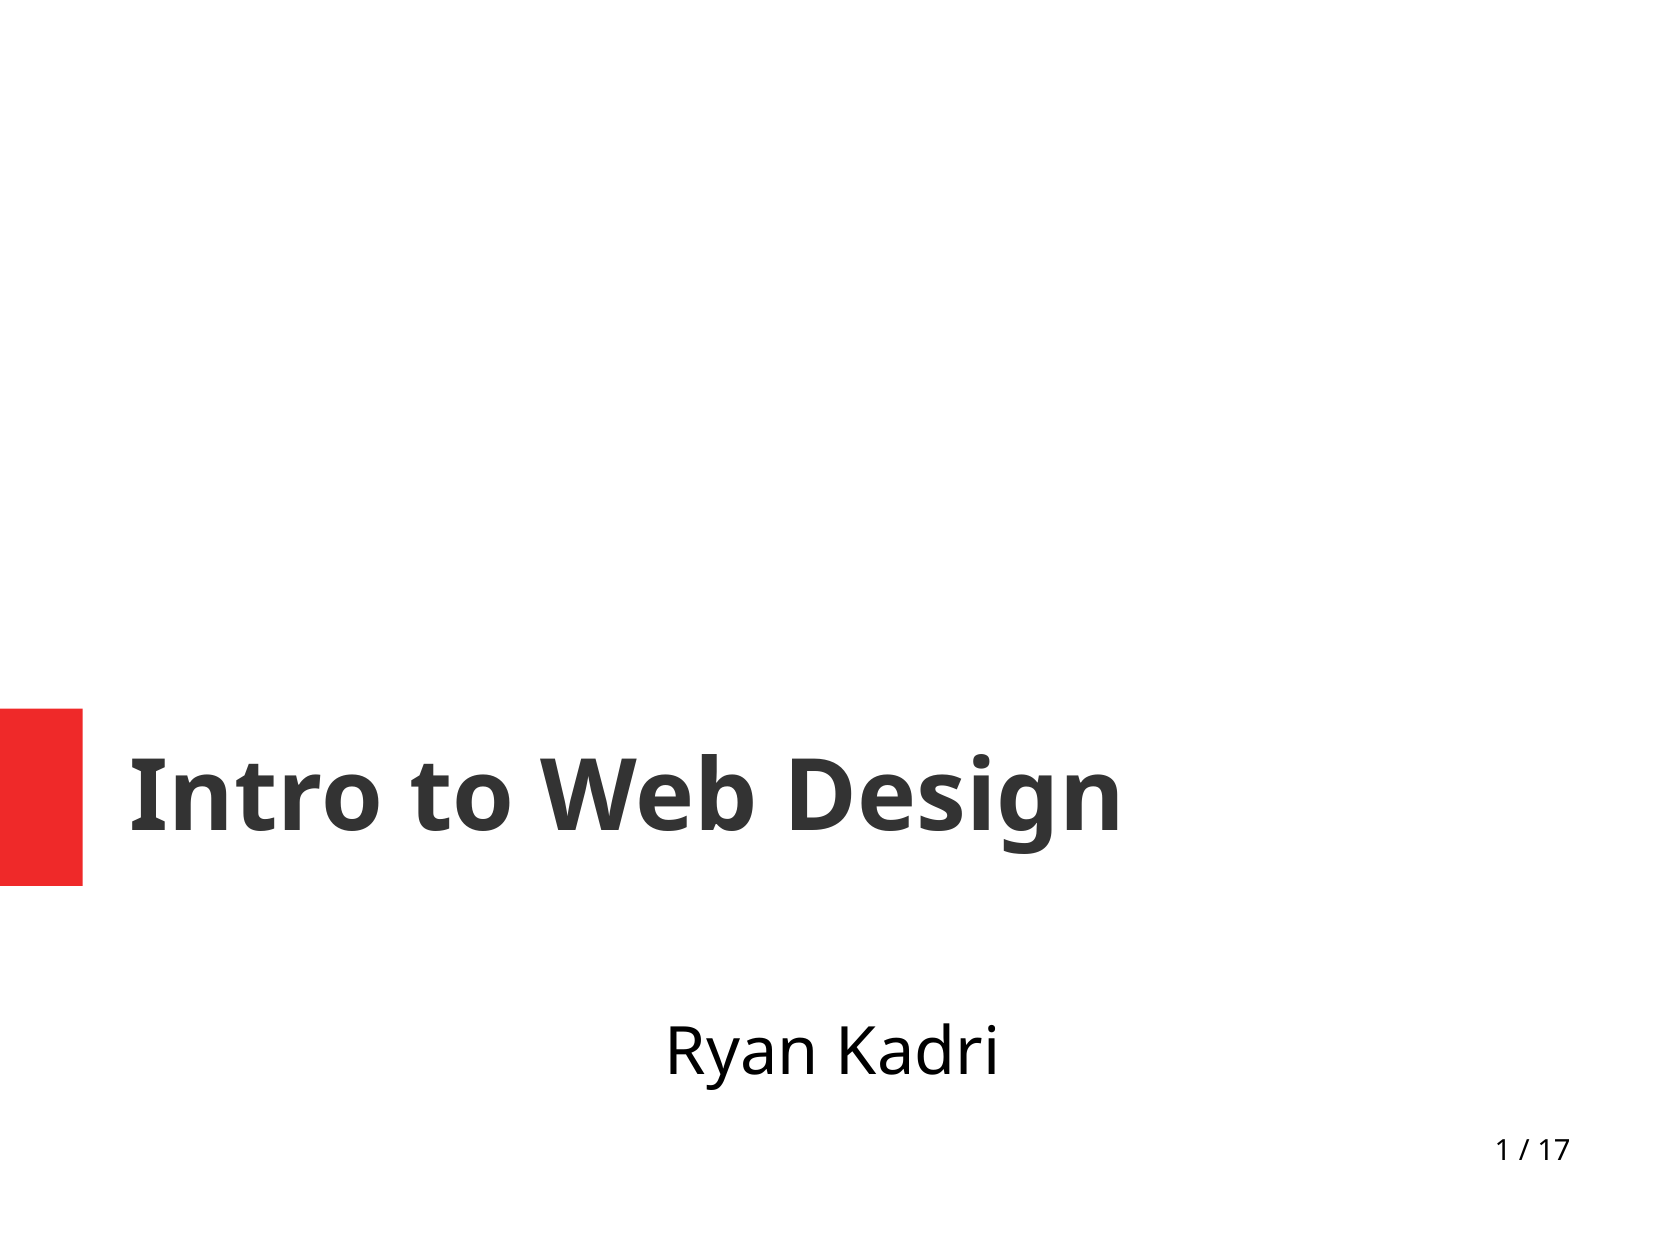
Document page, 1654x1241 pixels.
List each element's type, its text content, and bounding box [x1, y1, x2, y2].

title Intro to Web Design [129, 655, 1536, 928]
subtitle Ryan Kadri [129, 968, 1536, 1130]
